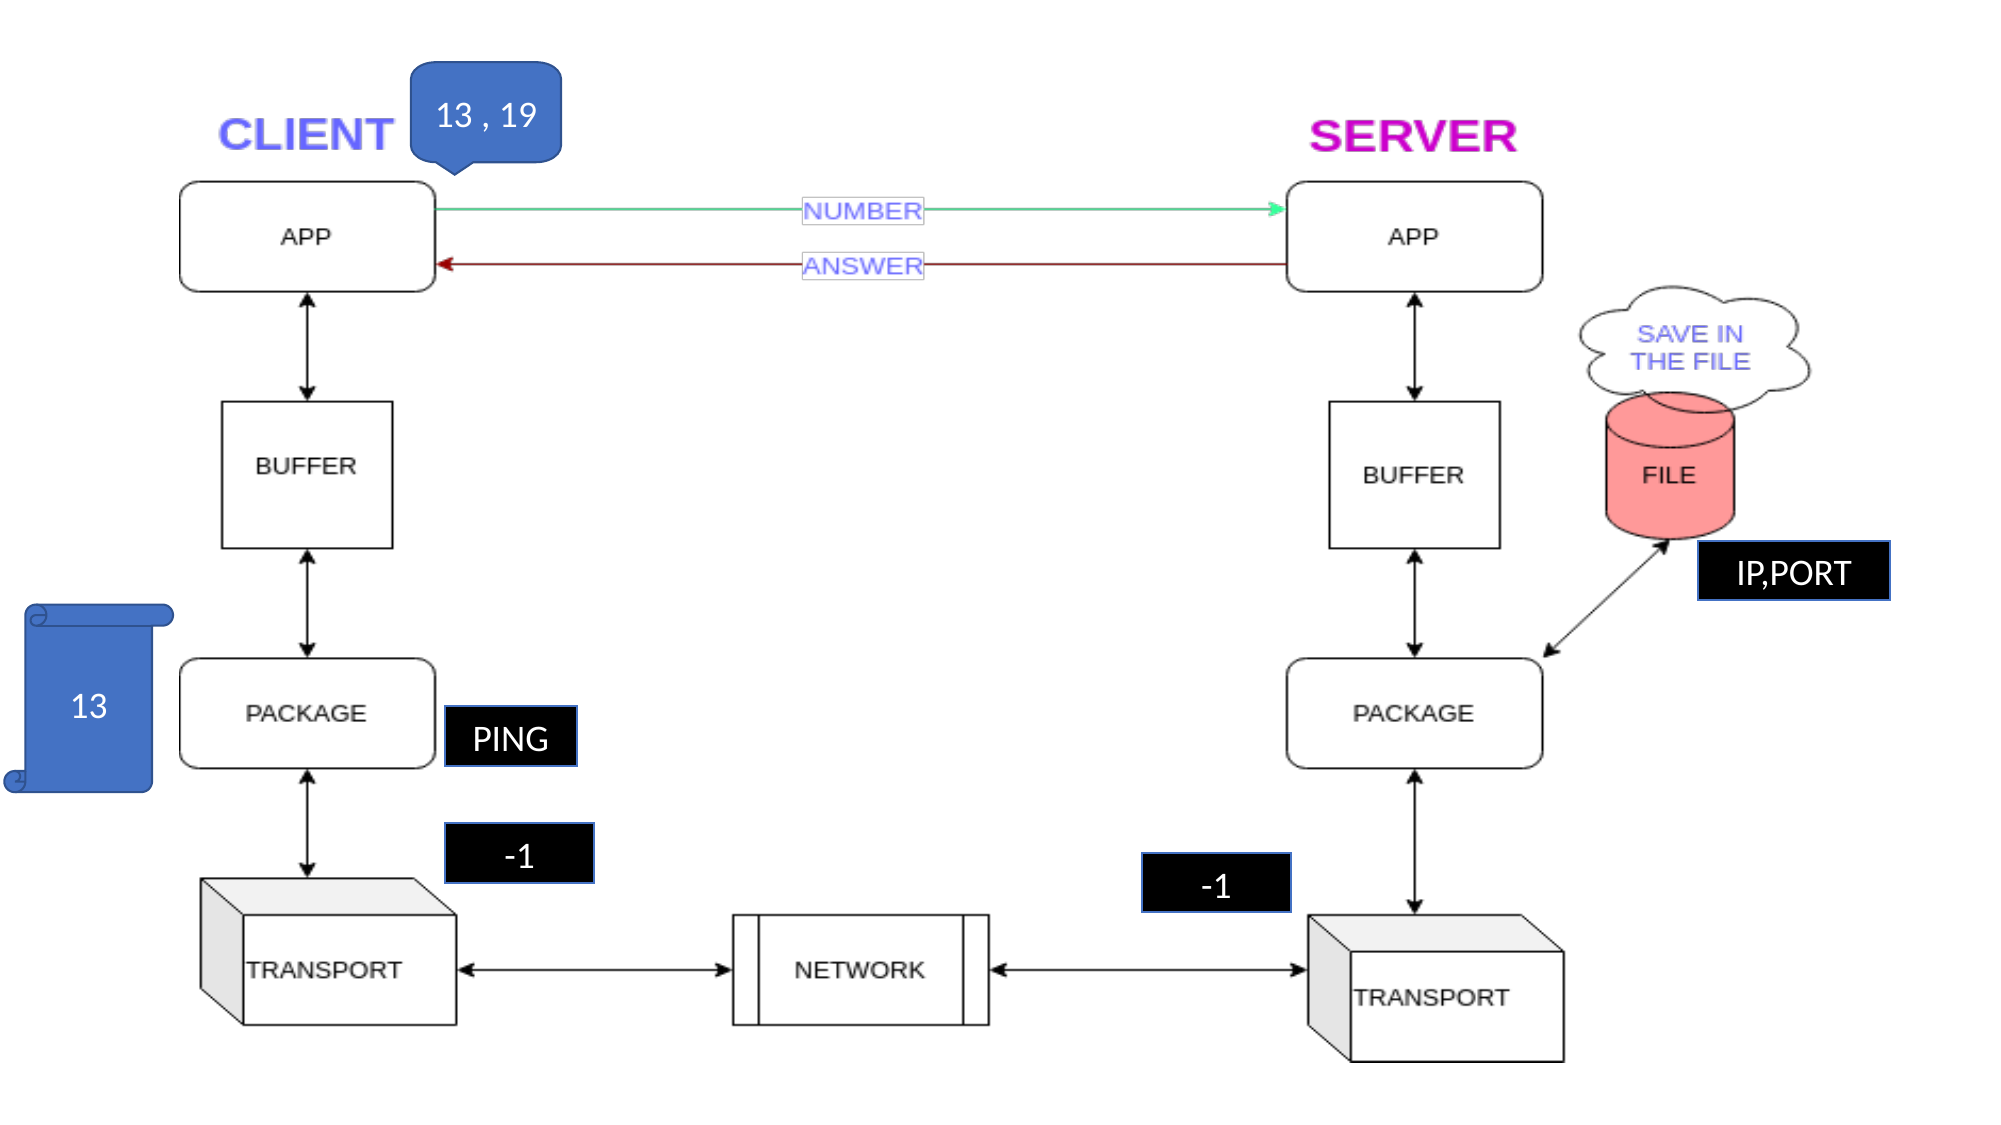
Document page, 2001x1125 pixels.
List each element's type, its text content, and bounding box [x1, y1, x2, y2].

text_box -1 [1142, 853, 1291, 912]
text_box -1 [445, 823, 594, 883]
text_box 13 , 19 [410, 62, 562, 175]
picture [179, 62, 1821, 1063]
text_box 13 [4, 604, 174, 793]
text_box IP,PORT [1698, 541, 1890, 600]
text_box PING [445, 706, 577, 766]
